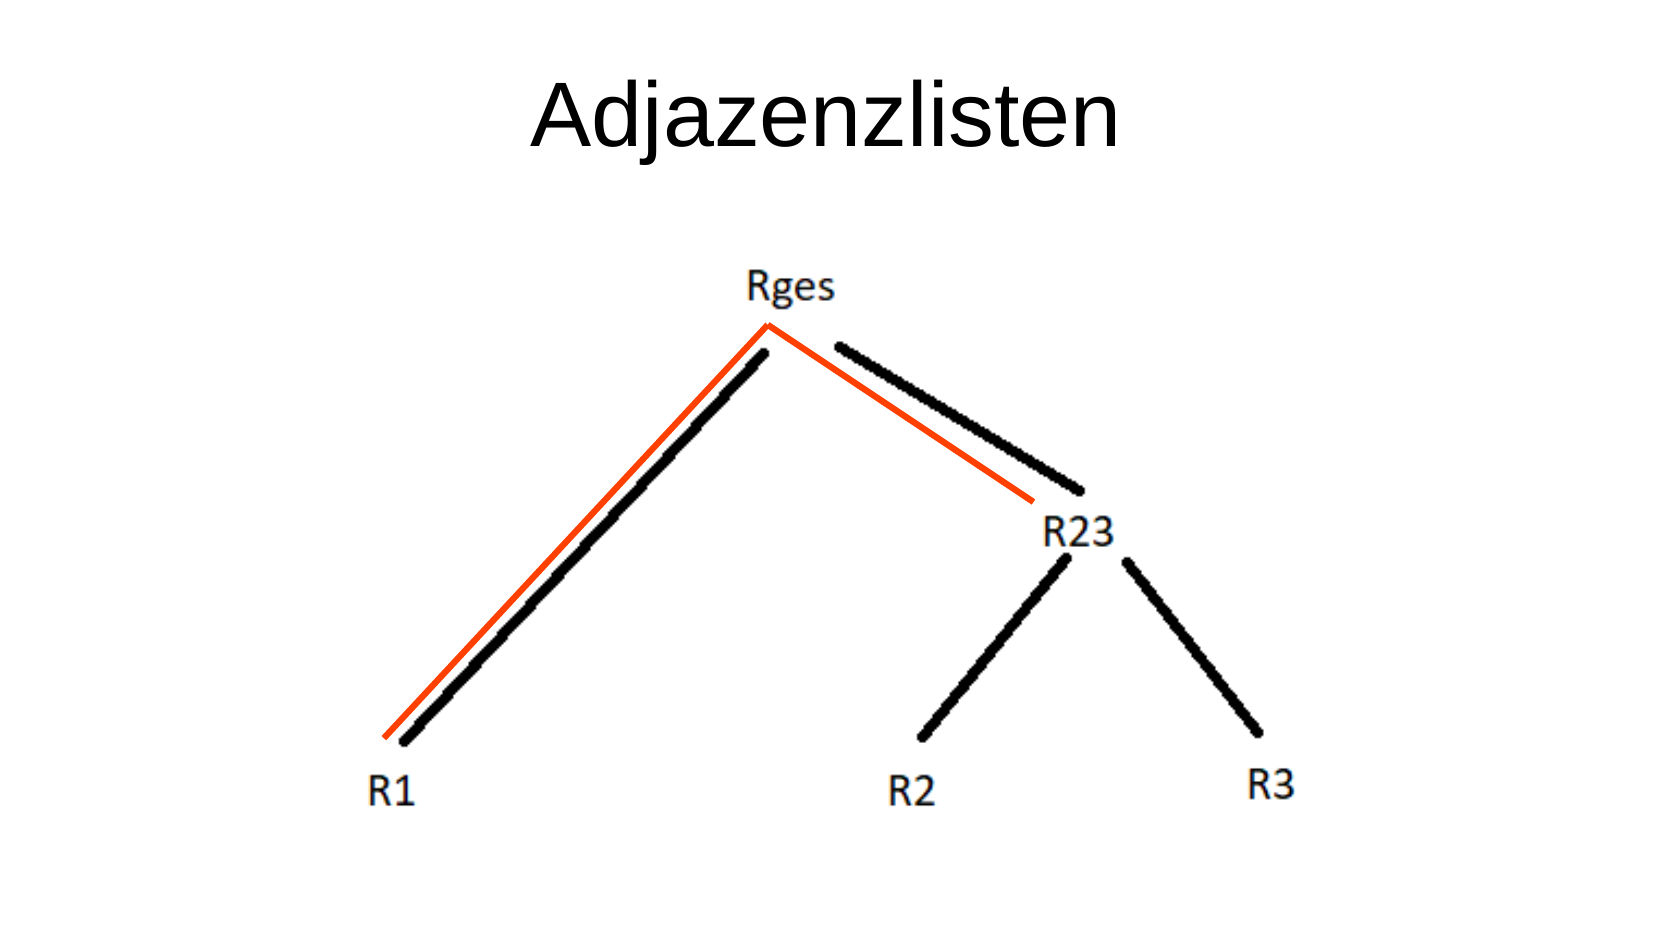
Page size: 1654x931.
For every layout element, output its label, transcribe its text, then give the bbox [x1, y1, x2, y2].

picture [295, 192, 1388, 915]
title Adjazenzlisten [82, 37, 1571, 193]
